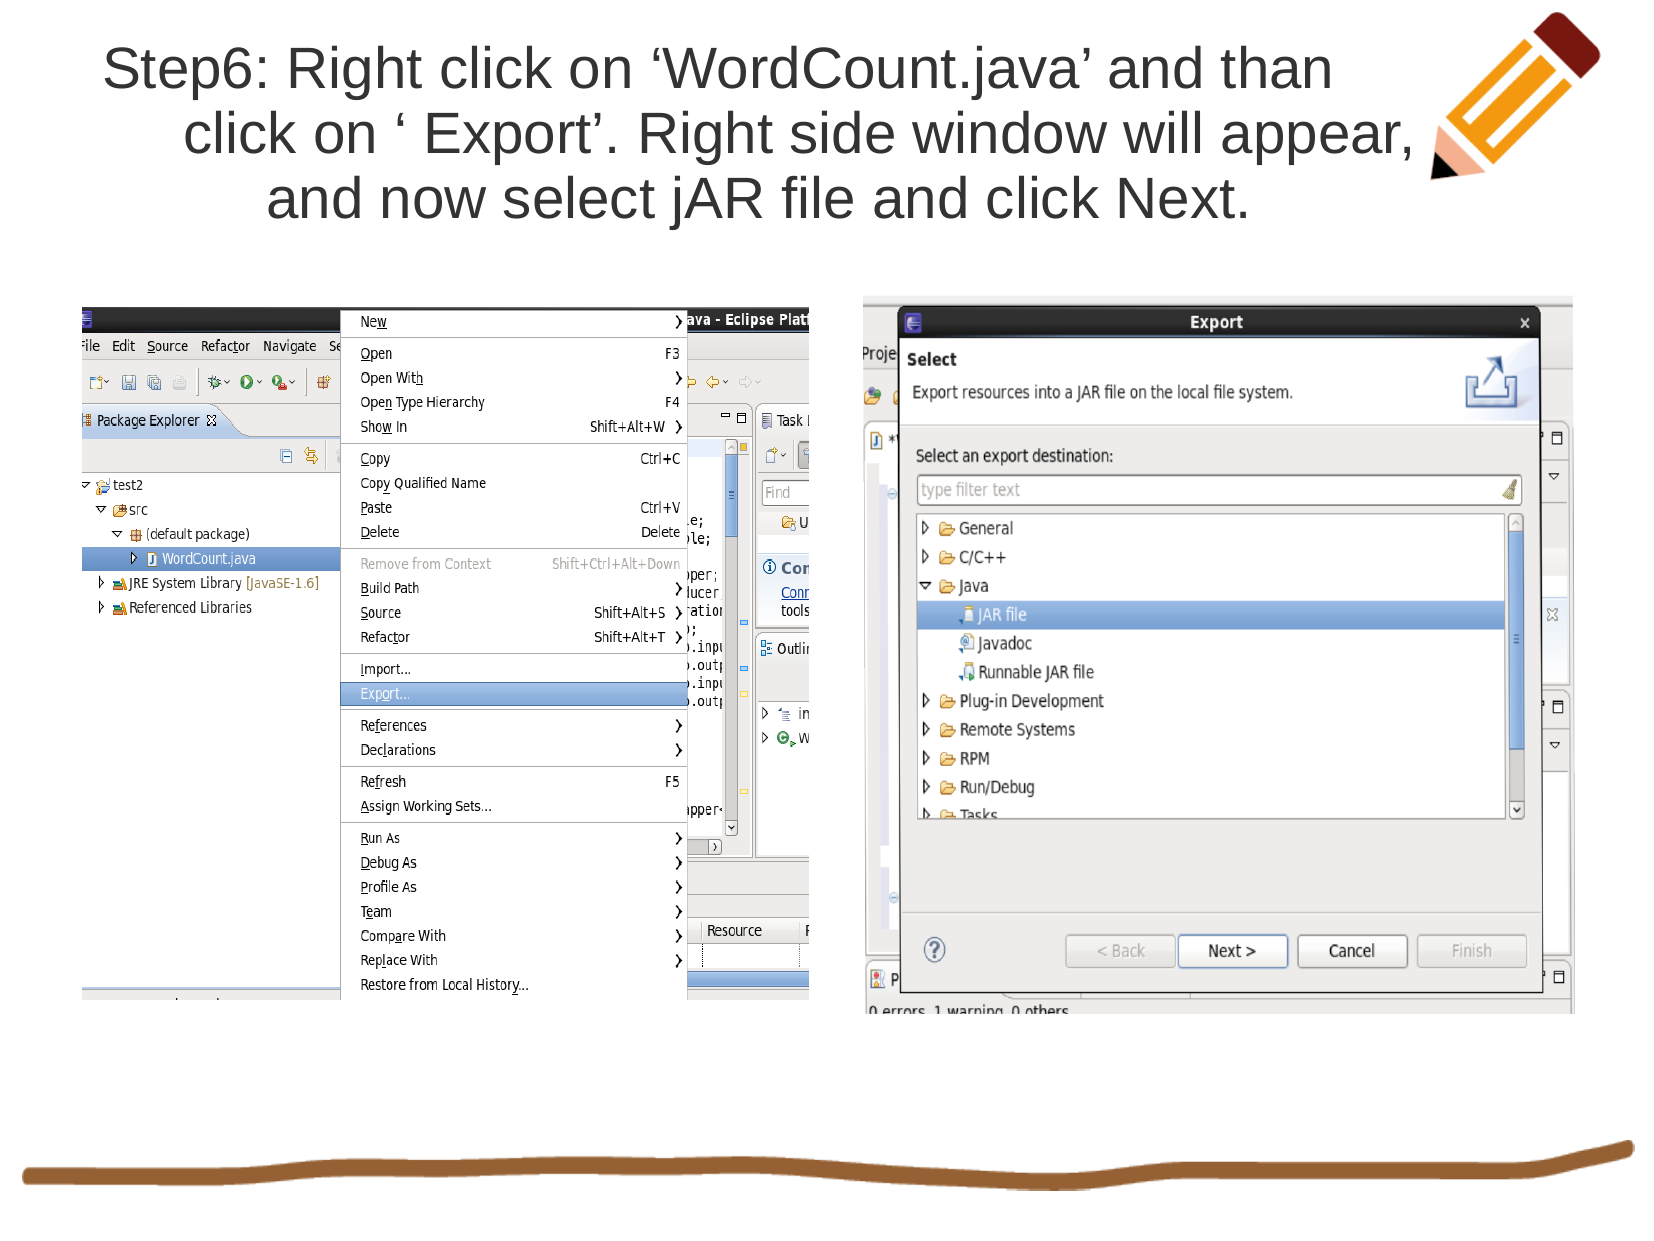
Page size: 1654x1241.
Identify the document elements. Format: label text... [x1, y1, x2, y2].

title Step6: Right click on ‘WordCount.java’ and than click on ‘ Export’. Right side window will appear, and now select jAR file and click Next. [94, 35, 1441, 231]
picture [862, 295, 1575, 1015]
text_box [425, 933, 455, 1004]
picture [1430, 12, 1601, 181]
picture [82, 307, 809, 1000]
picture [22, 1140, 1635, 1191]
